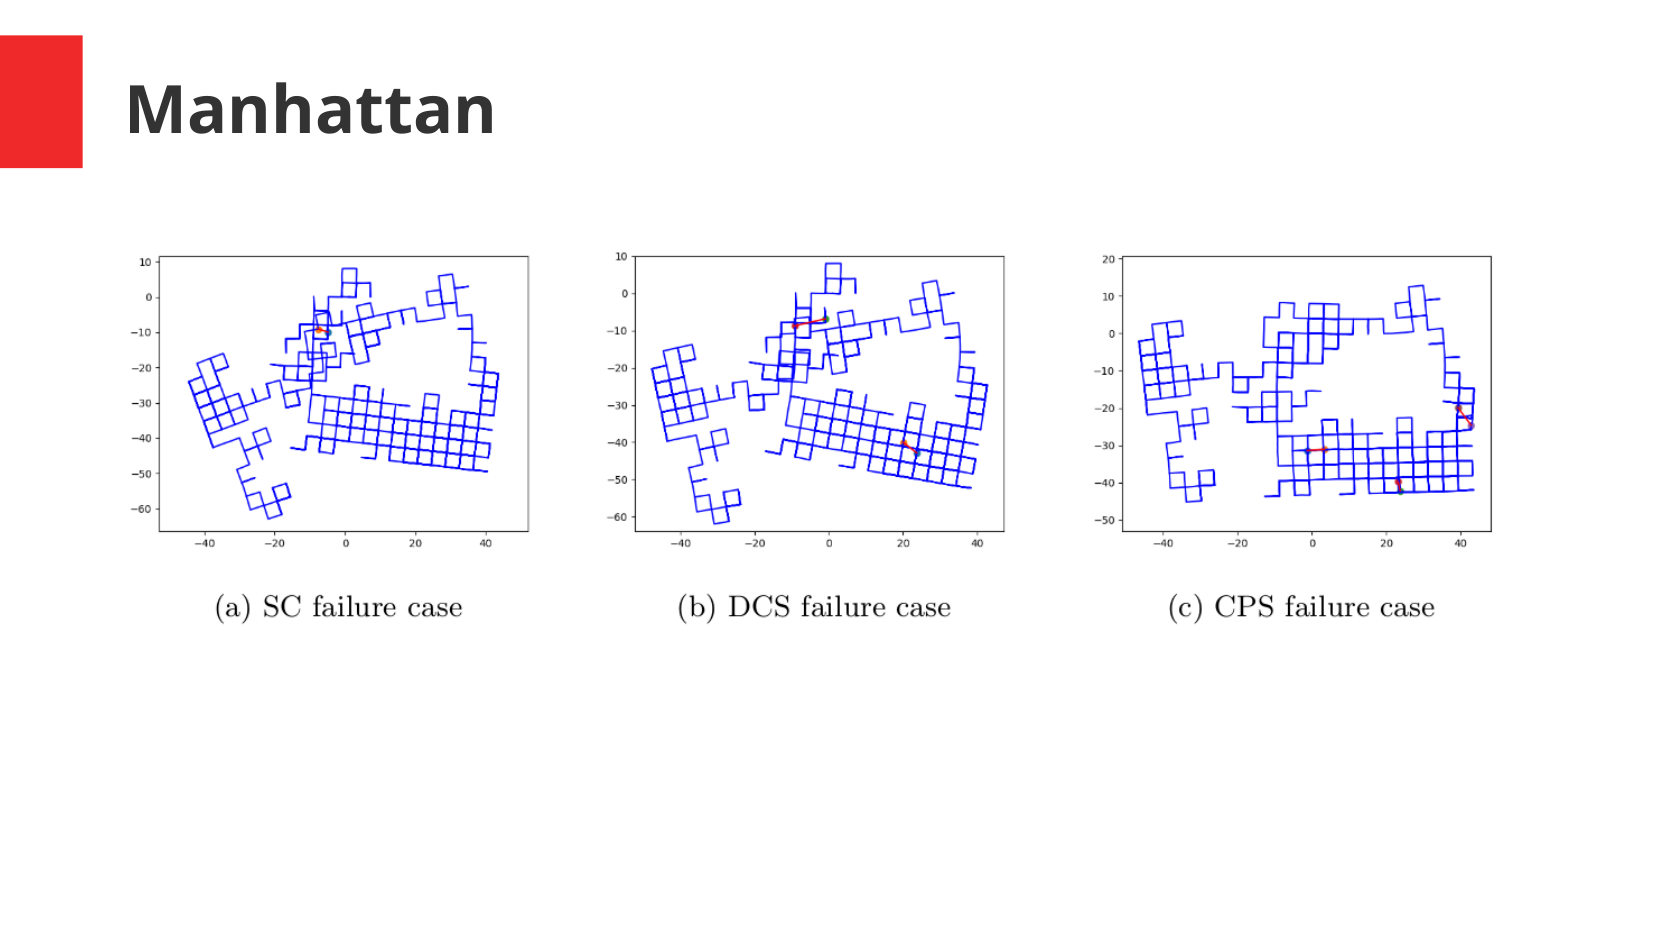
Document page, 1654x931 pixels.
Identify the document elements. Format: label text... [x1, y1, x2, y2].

picture [124, 229, 1512, 650]
text_box Manhattan [109, 59, 513, 154]
